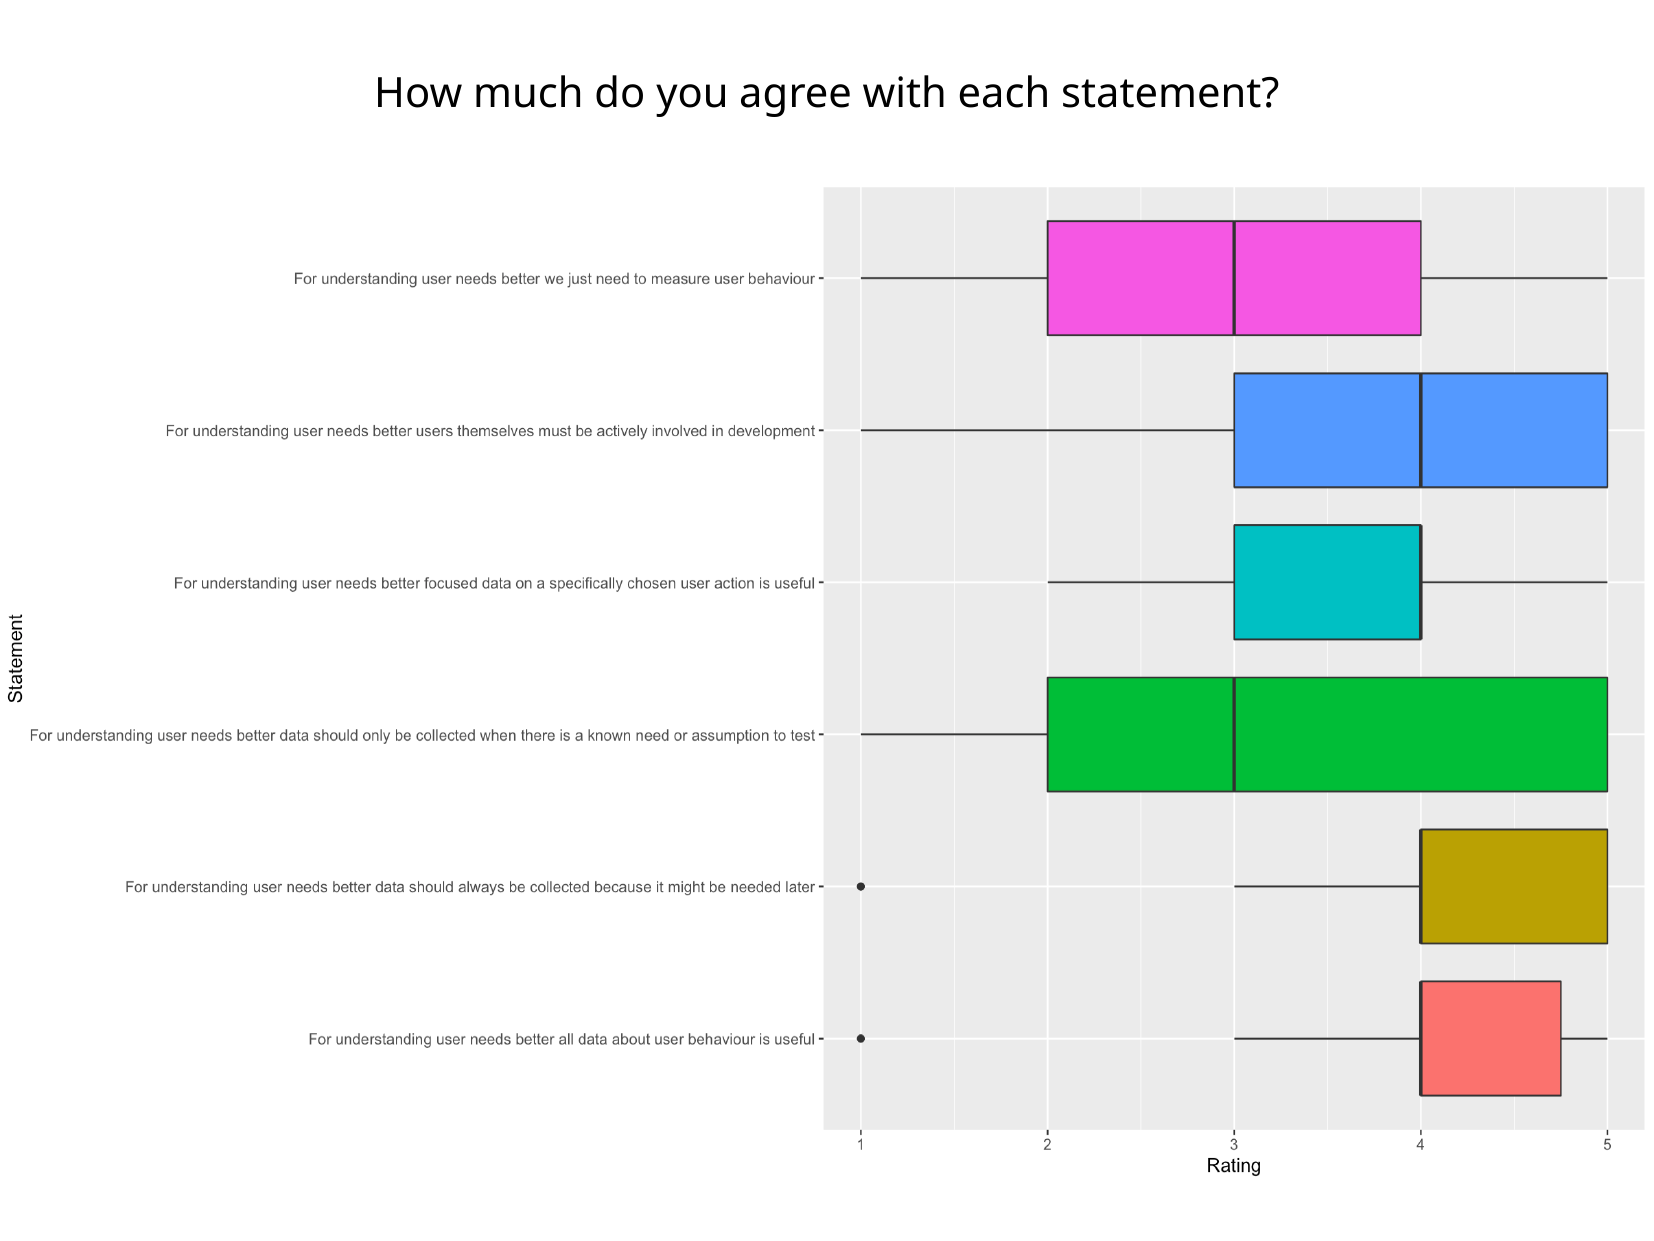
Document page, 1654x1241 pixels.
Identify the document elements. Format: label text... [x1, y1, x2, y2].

title How much do you agree with each statement? [82, 0, 1571, 182]
picture [0, 182, 1654, 1185]
